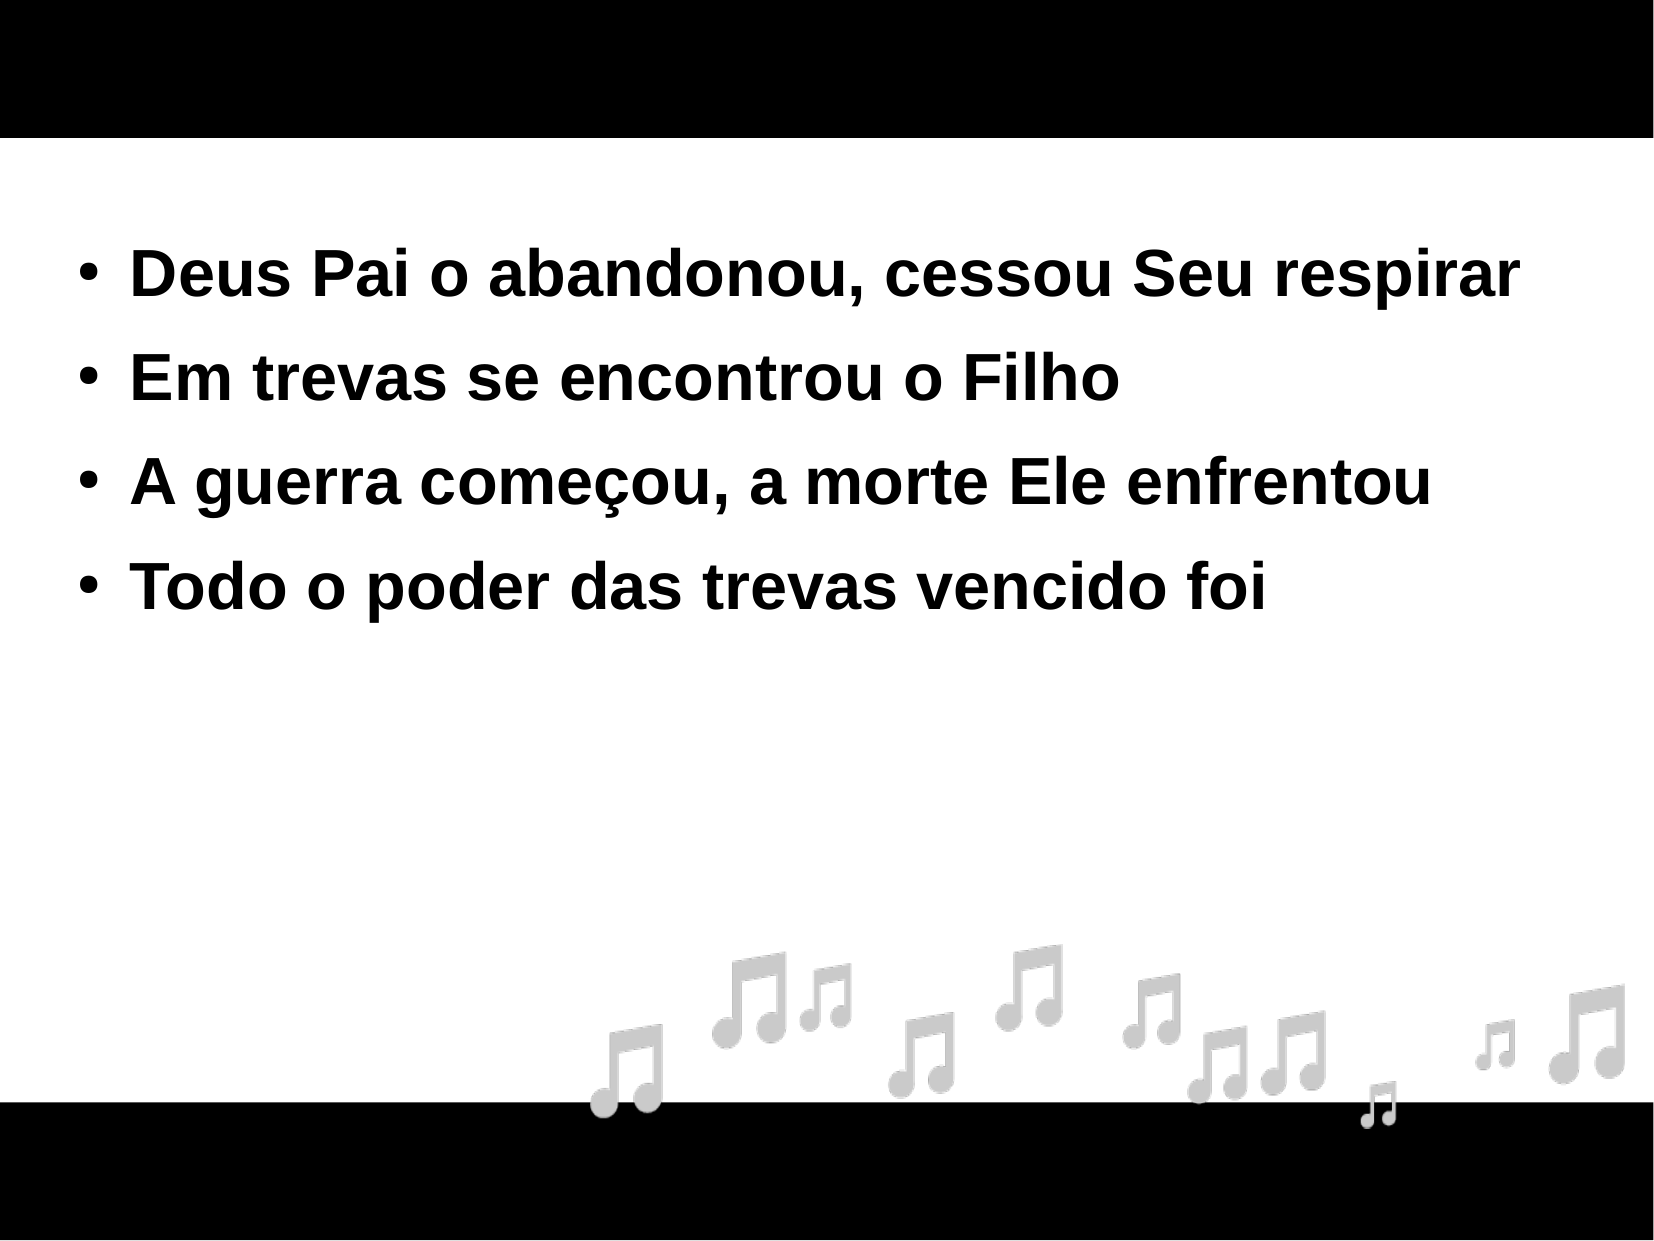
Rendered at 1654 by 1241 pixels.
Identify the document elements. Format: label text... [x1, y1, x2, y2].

list Deus Pai o abandonou, cessou Seu respirar Em trevas se encontrou o Filho A guerra começou, a morte Ele enfrentou Todo o poder das trevas vencido foi [59, 236, 1595, 1024]
